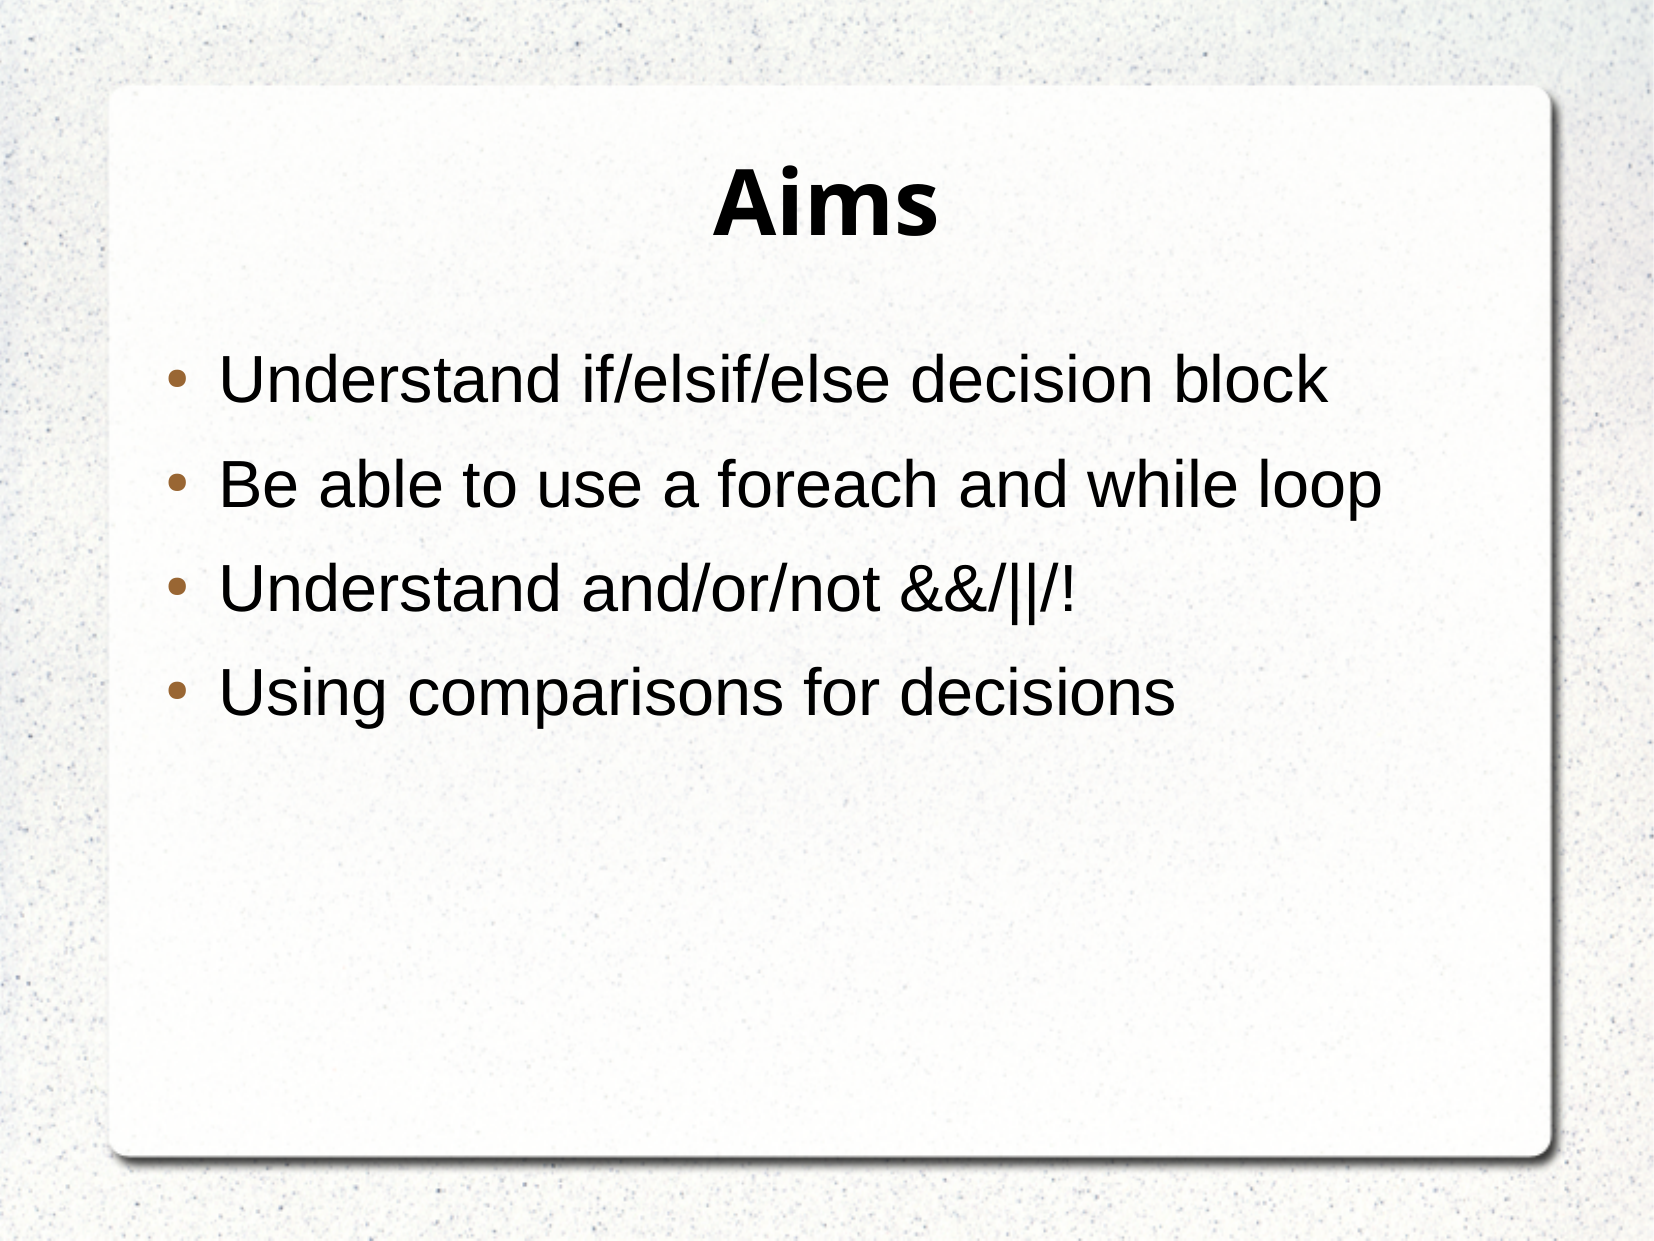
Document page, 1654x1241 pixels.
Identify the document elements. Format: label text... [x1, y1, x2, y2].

picture [0, 0, 1654, 1241]
title Aims [118, 96, 1536, 304]
list Understand if/elsif/else decision block Be able to use a foreach and while loop Understand and/or/not &&/||/! Using comparisons for decisions [147, 342, 1506, 978]
